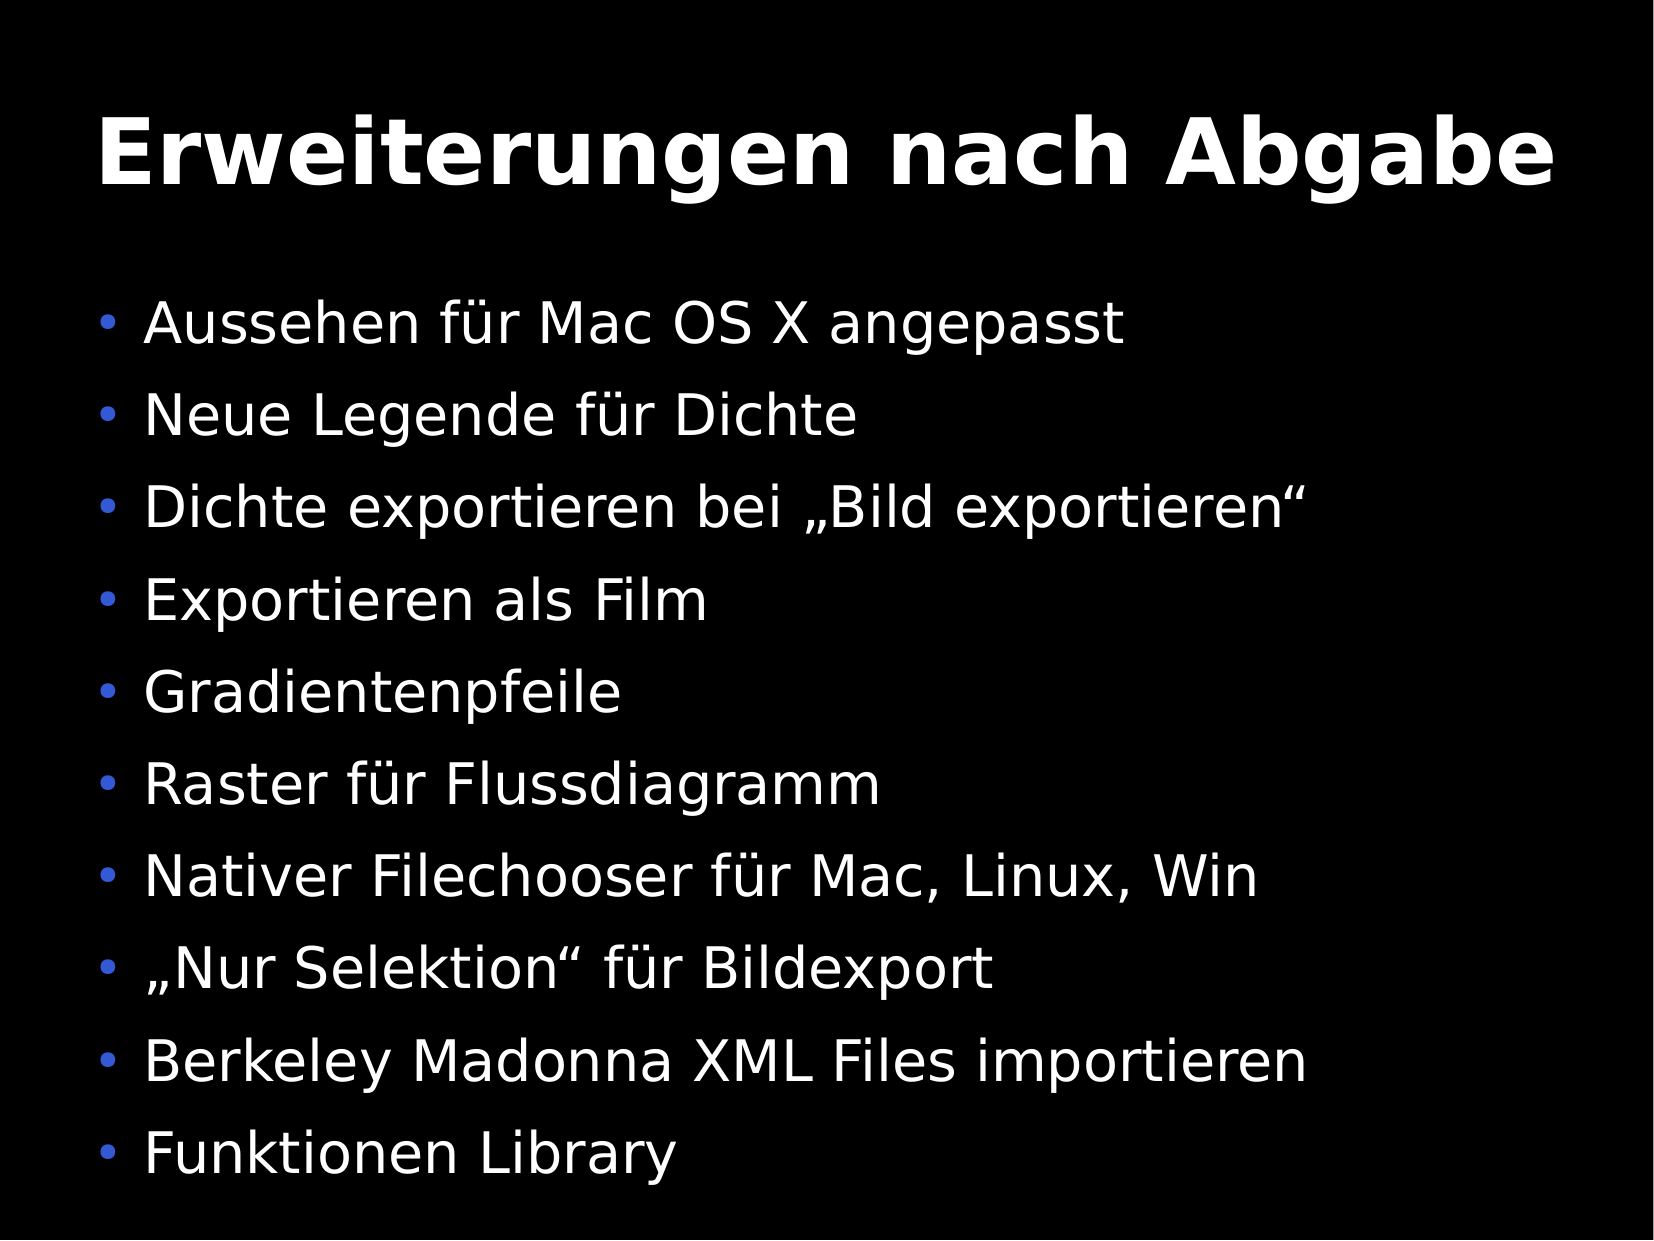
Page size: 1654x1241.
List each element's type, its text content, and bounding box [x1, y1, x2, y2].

title Erweiterungen nach Abgabe [82, 49, 1571, 257]
list Aussehen für Mac OS X angepasst Neue Legende für Dichte Dichte exportieren bei „Bild exportieren“ Exportieren als Film Gradientenpfeile Raster für Flussdiagramm Nativer Filechooser für Mac, Linux, Win „Nur Selektion“ für Bildexport Berkeley Madonna XML Files importieren Funktionen Library [82, 290, 1538, 1191]
